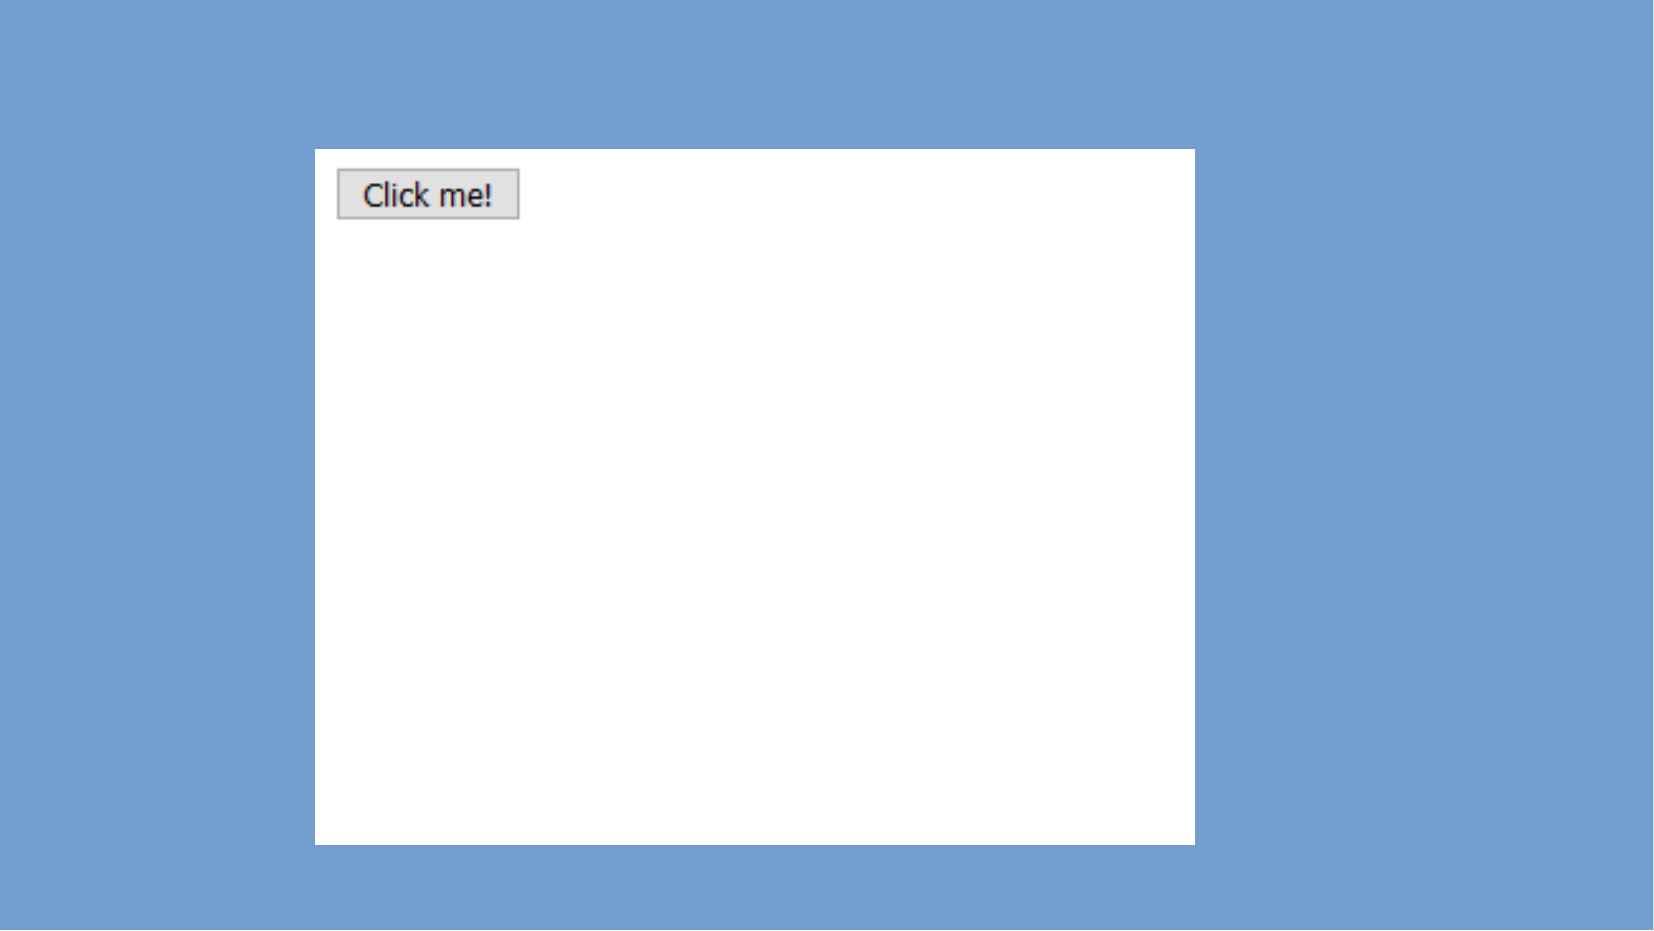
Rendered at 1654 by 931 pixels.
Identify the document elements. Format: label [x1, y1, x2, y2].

picture [315, 149, 1195, 845]
